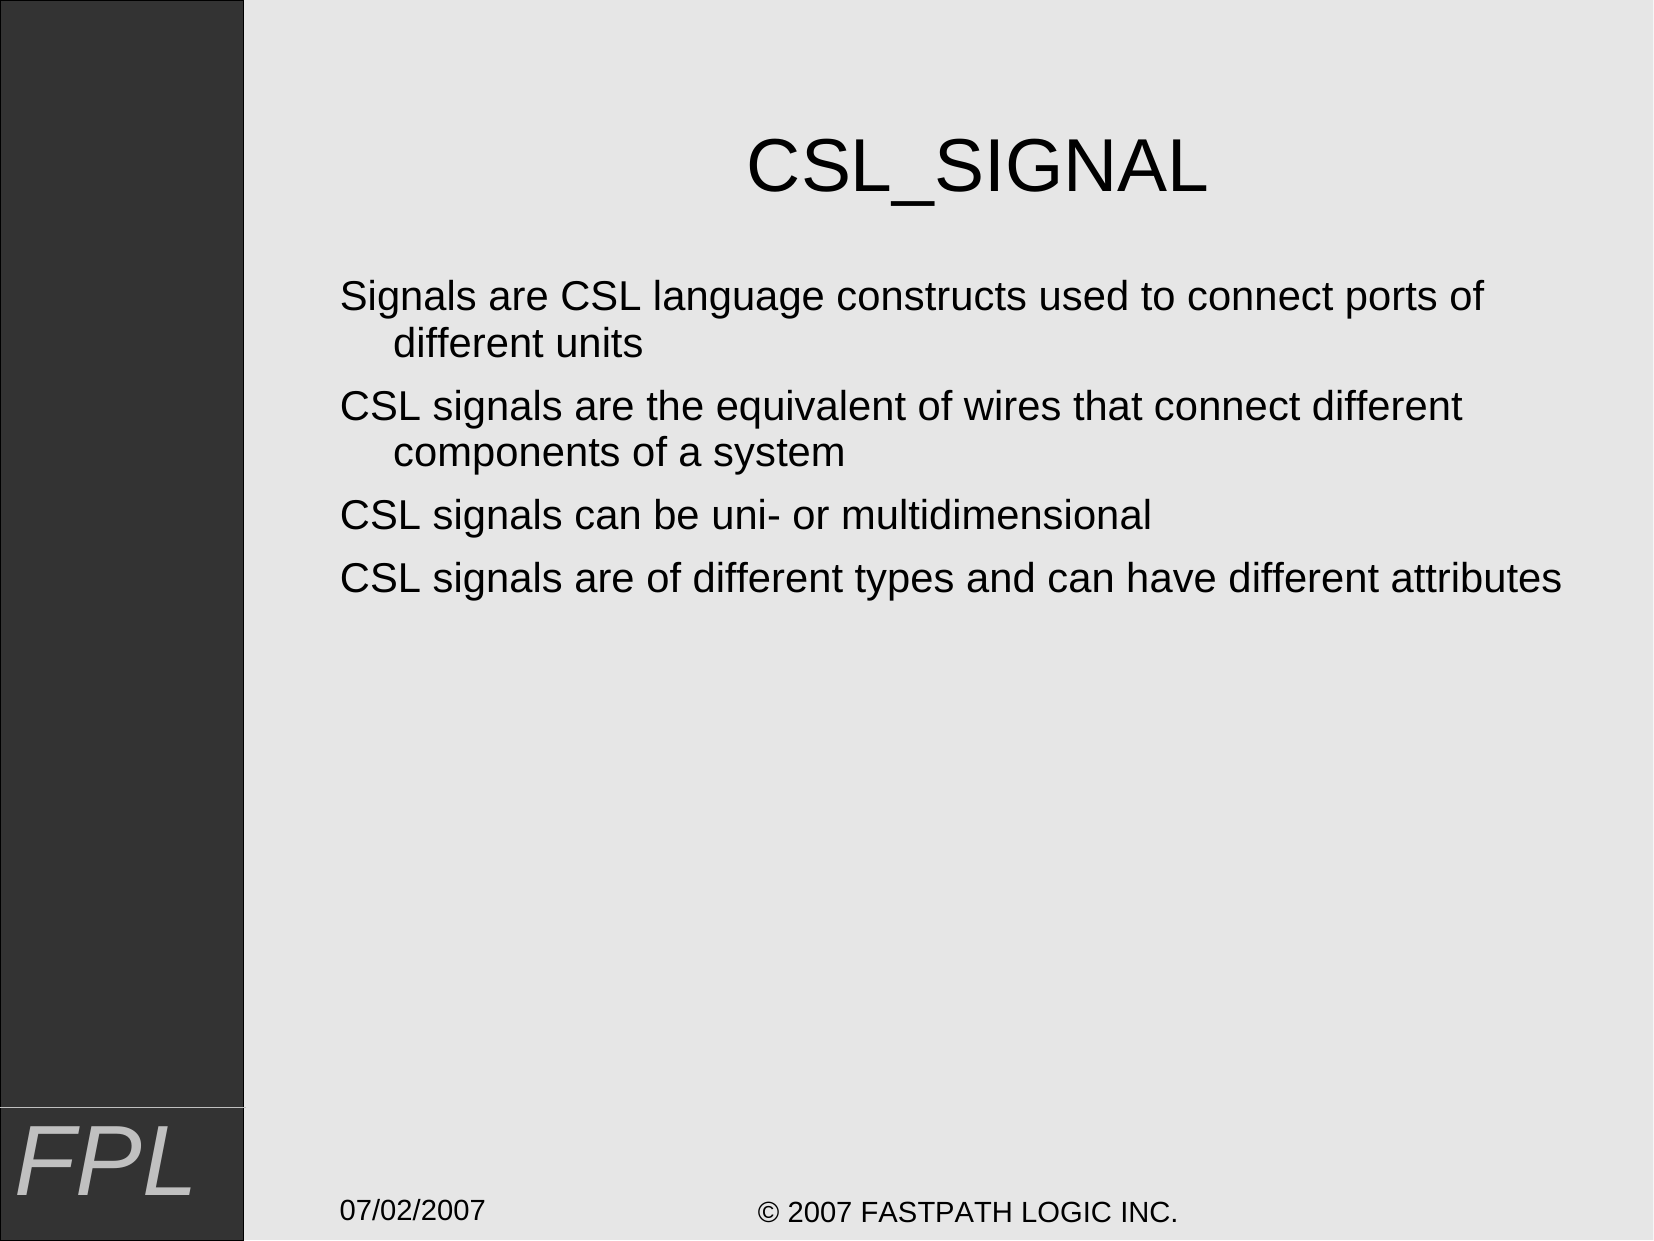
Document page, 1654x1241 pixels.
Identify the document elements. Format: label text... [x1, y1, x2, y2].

list Signals are CSL language constructs used to connect ports of different units CSL signals are the equivalent of wires that connect different components of a system CSL signals can be uni- or multidimensional CSL signals are of different types and can have different attributes [322, 272, 1635, 1179]
title CSL_SIGNAL [427, 57, 1530, 272]
